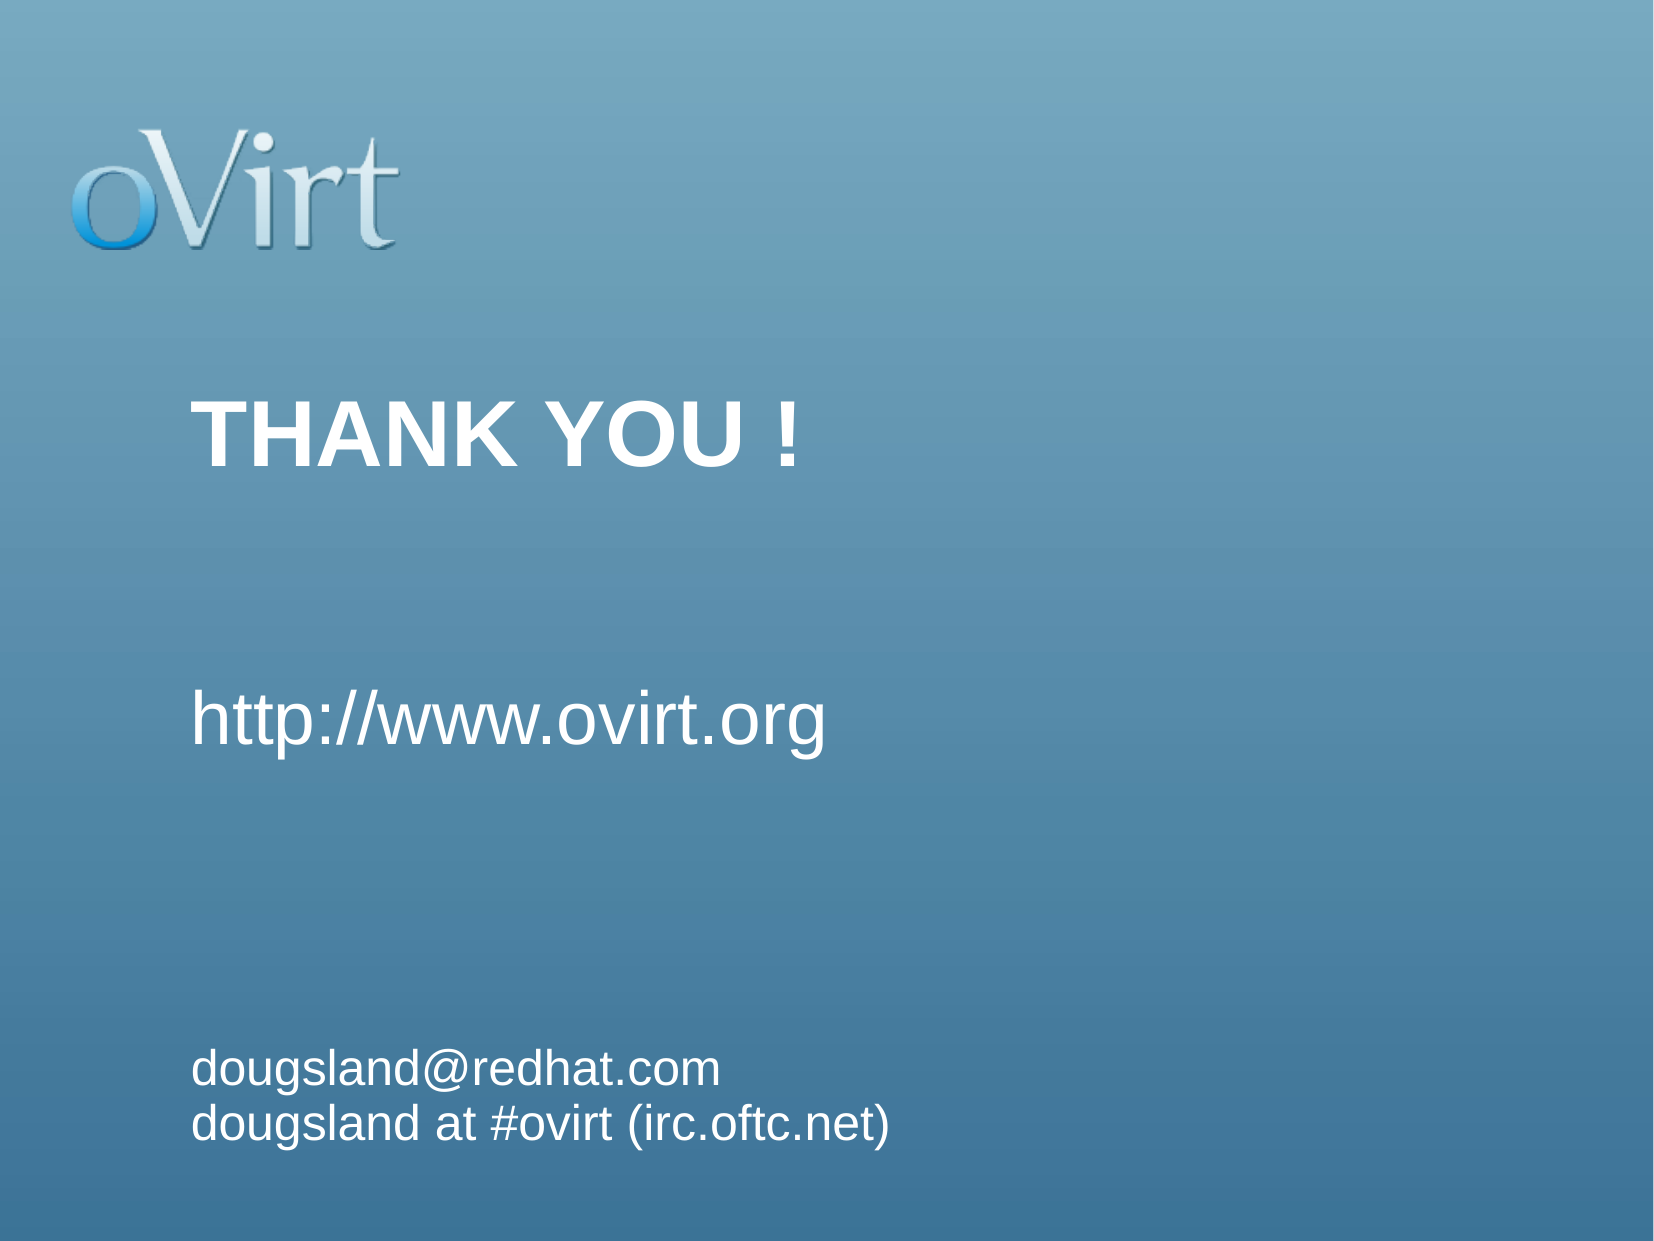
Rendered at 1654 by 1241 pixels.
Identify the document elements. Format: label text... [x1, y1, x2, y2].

text_box THANK YOU ! [175, 374, 1549, 510]
picture [0, 0, 1654, 1241]
text_box http://www.ovirt.org dougsland@redhat.com dougsland at #ovirt (irc.oftc.net) [176, 669, 1549, 1159]
